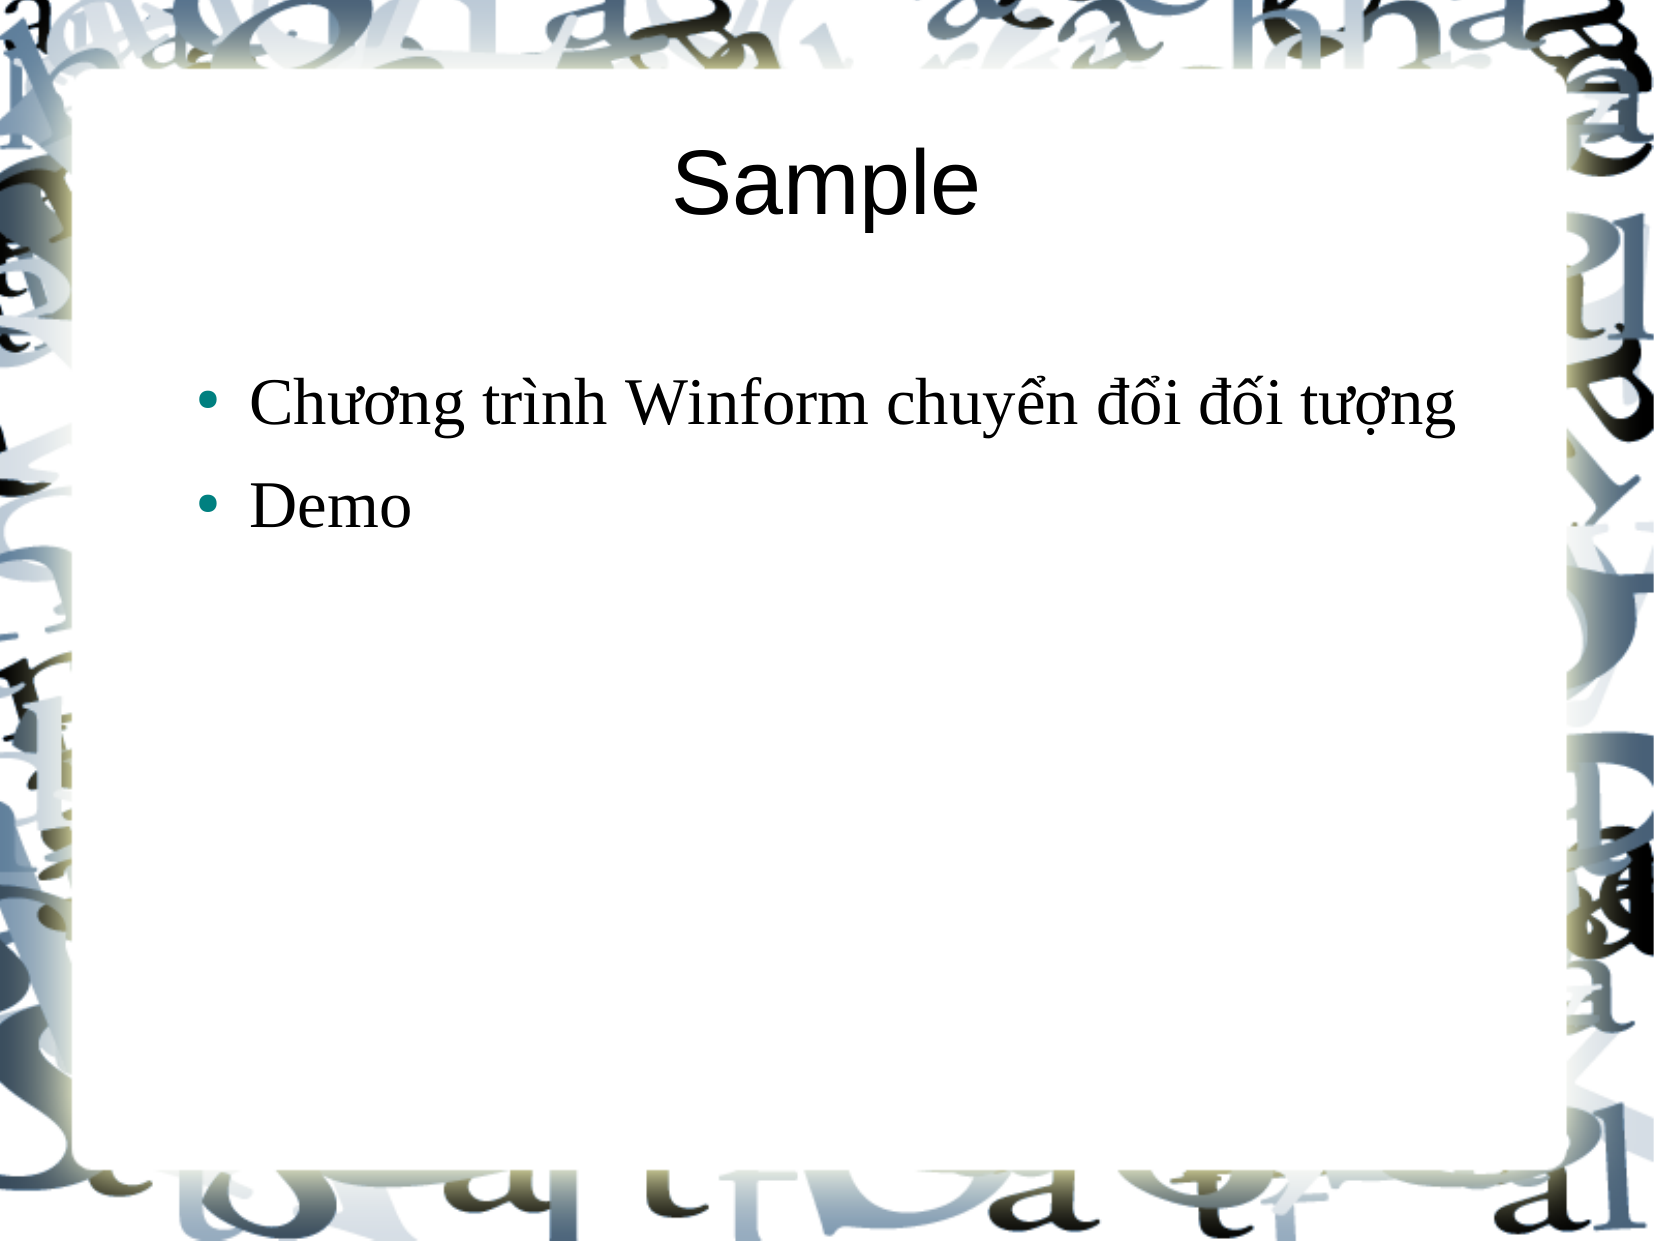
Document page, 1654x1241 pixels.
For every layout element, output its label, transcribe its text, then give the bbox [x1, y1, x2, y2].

title Sample [82, 78, 1571, 287]
picture [0, 0, 1654, 1241]
list Chương trình Winform chuyển đổi đối tượng Demo [178, 364, 1570, 1147]
